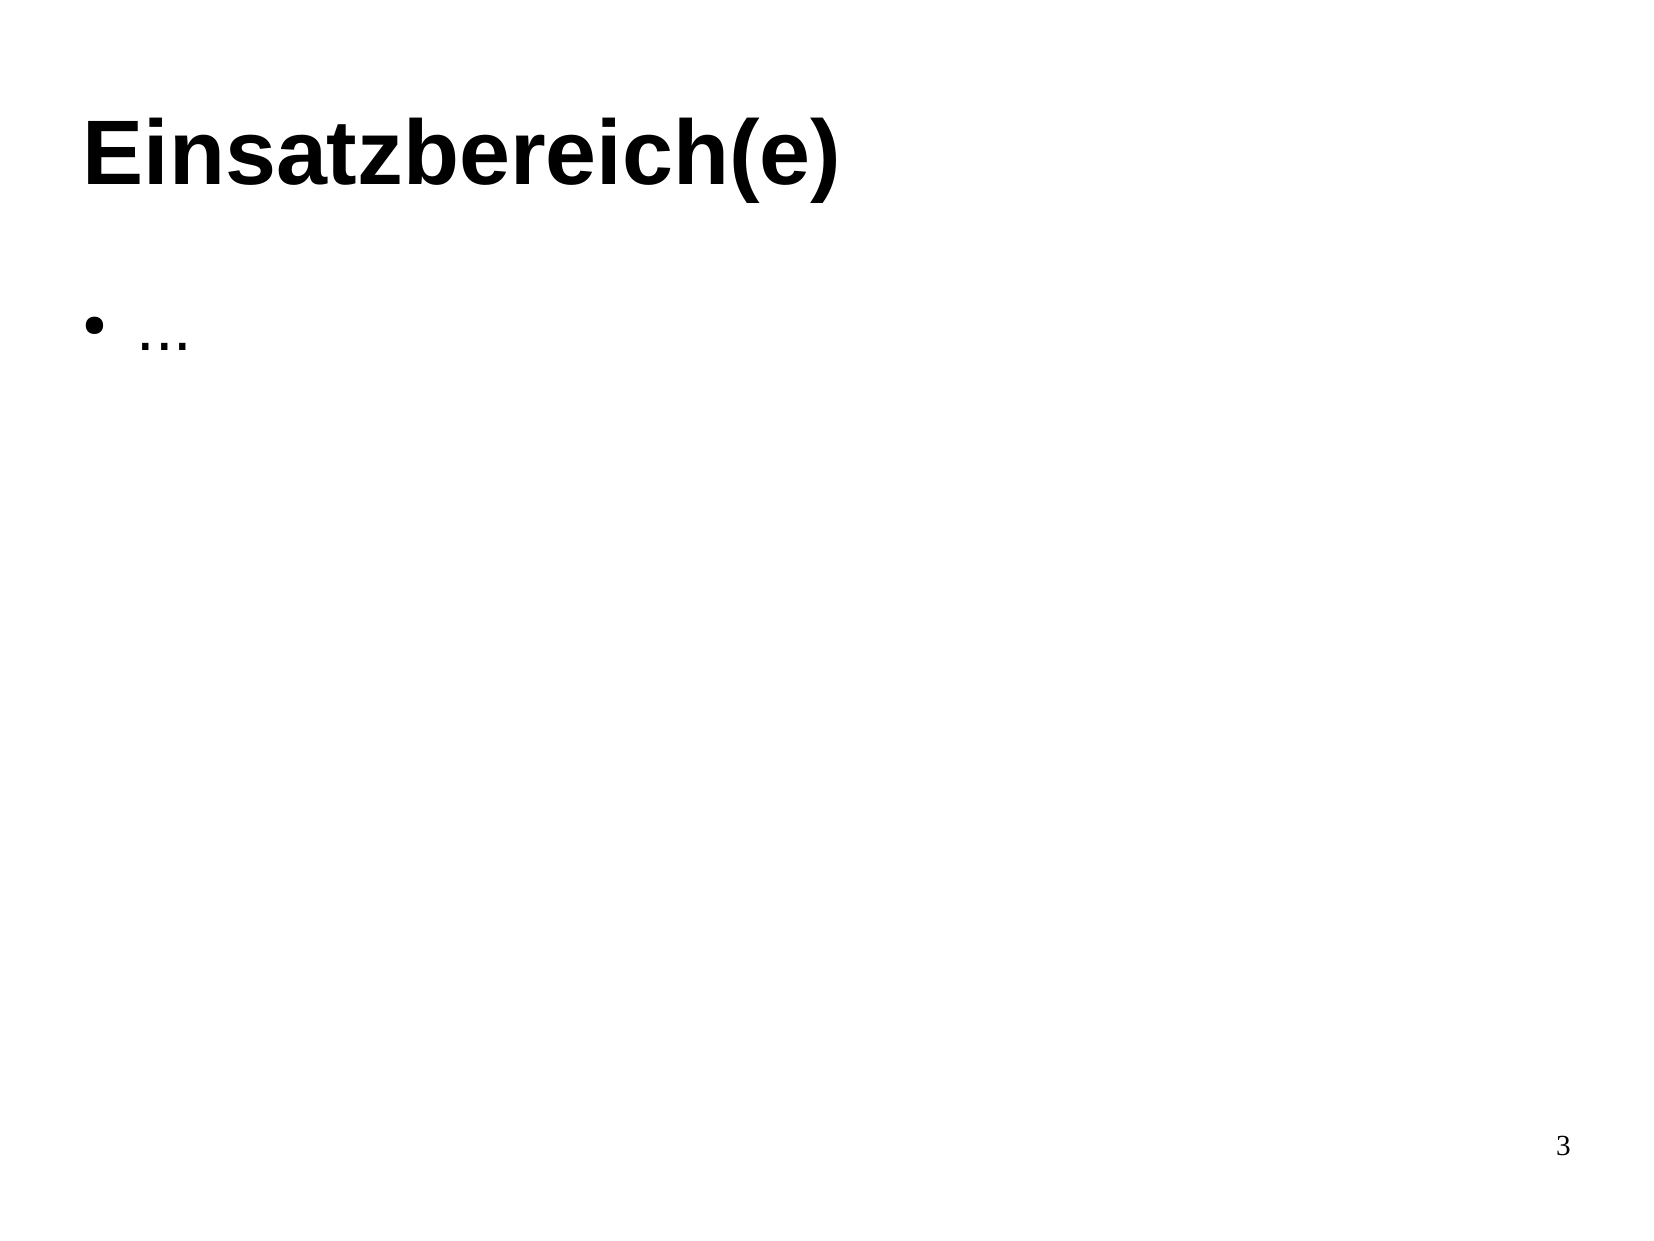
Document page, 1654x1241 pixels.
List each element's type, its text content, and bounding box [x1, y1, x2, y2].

title Einsatzbereich(e) [82, 49, 1571, 257]
subtitle ... [82, 290, 1571, 1010]
